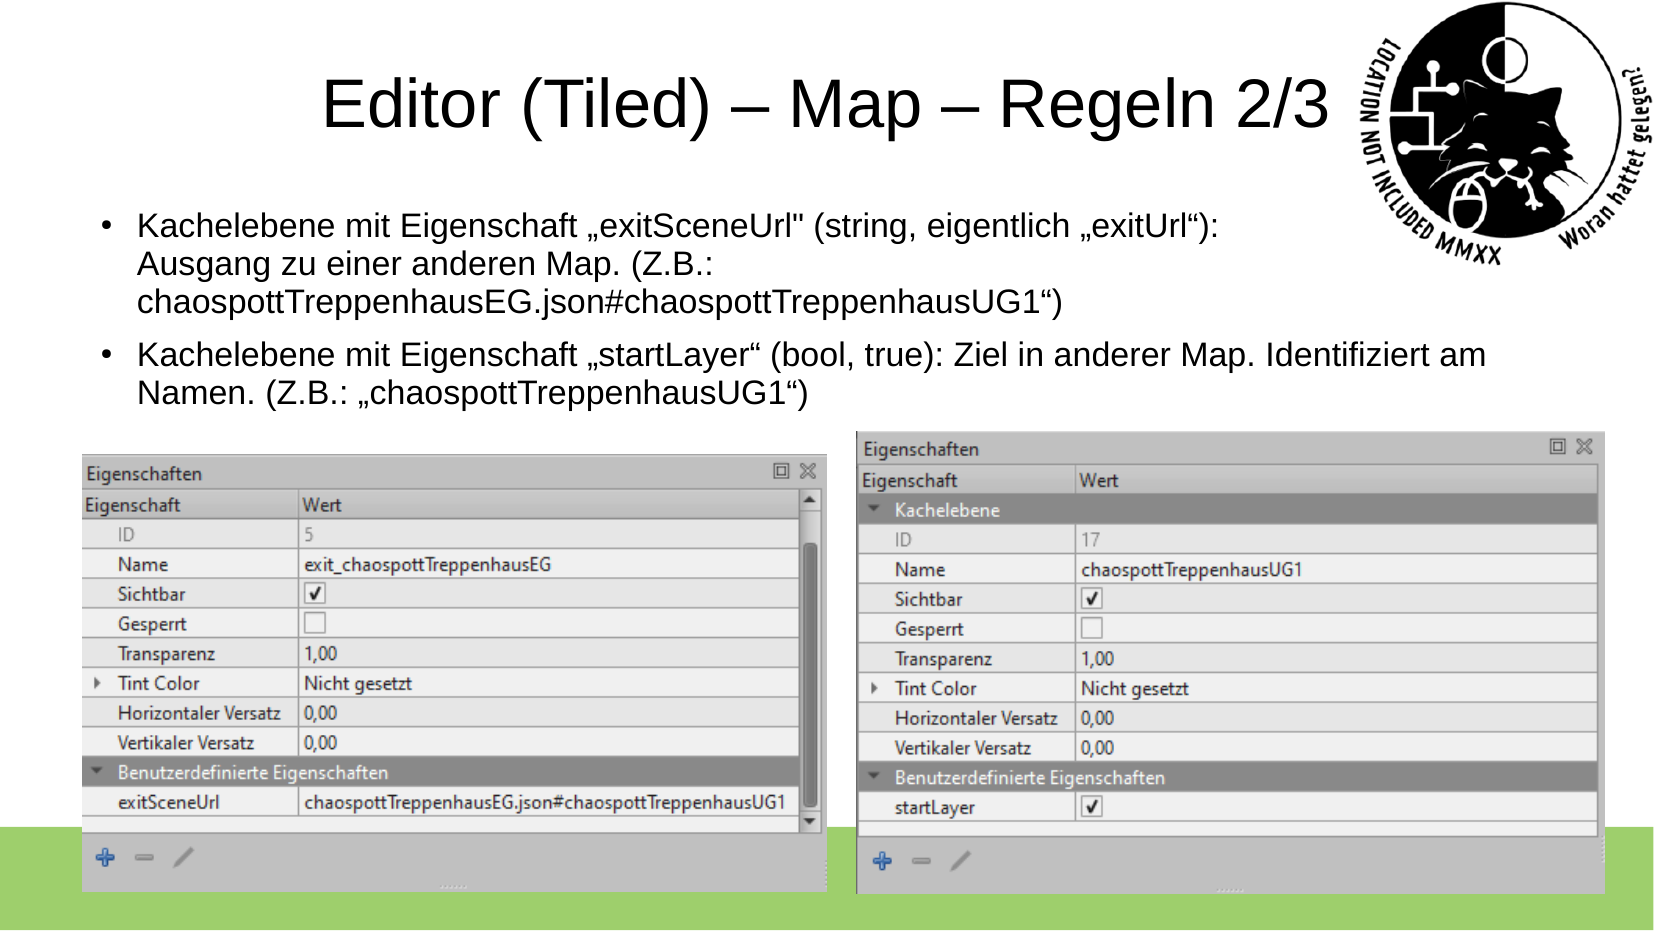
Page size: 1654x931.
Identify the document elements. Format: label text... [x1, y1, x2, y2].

list Kachelebene mit Eigenschaft „exitSceneUrl" (string, eigentlich „exitUrl“): Ausgang zu einer anderen Map. (Z.B.: chaospottTreppenhausEG.json#chaospottTreppenhausUG1“) Kachelebene mit Eigenschaft „startLayer“ (bool, true): Ziel in anderer Map. Identifiziert am Namen. (Z.B.: „chaospottTreppenhausUG1“) [88, 206, 1565, 414]
picture [82, 454, 827, 892]
picture [1358, 0, 1654, 266]
picture [856, 431, 1605, 894]
title Editor (Tiled) – Map – Regeln 2/3 [88, 29, 1358, 178]
